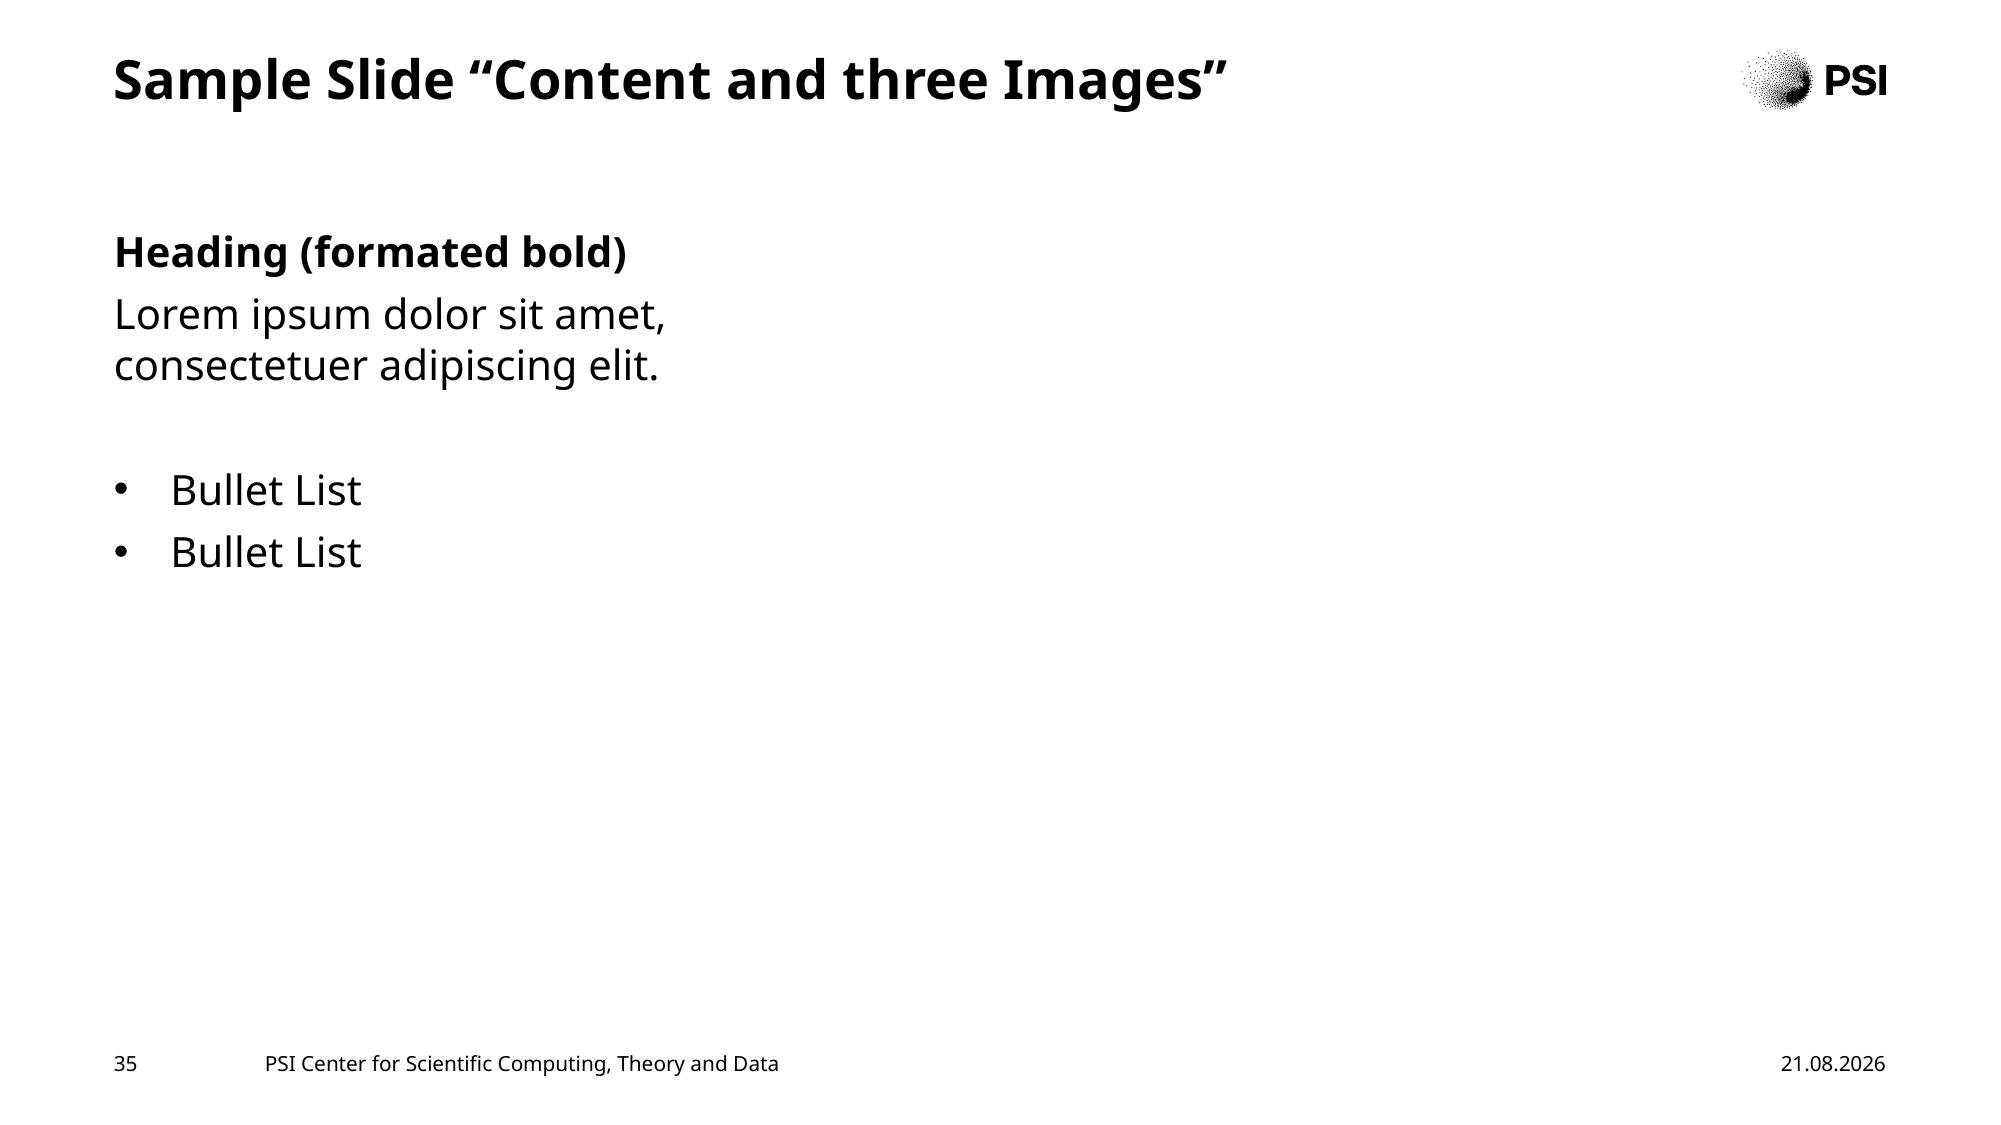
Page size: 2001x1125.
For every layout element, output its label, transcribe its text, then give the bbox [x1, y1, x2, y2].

title Sample Slide “Content and three Images” [114, 45, 1585, 179]
list Heading (formated bold) Lorem ipsum dolor sit amet, consectetuer adipiscing elit. Bullet List Bullet List [114, 225, 681, 988]
